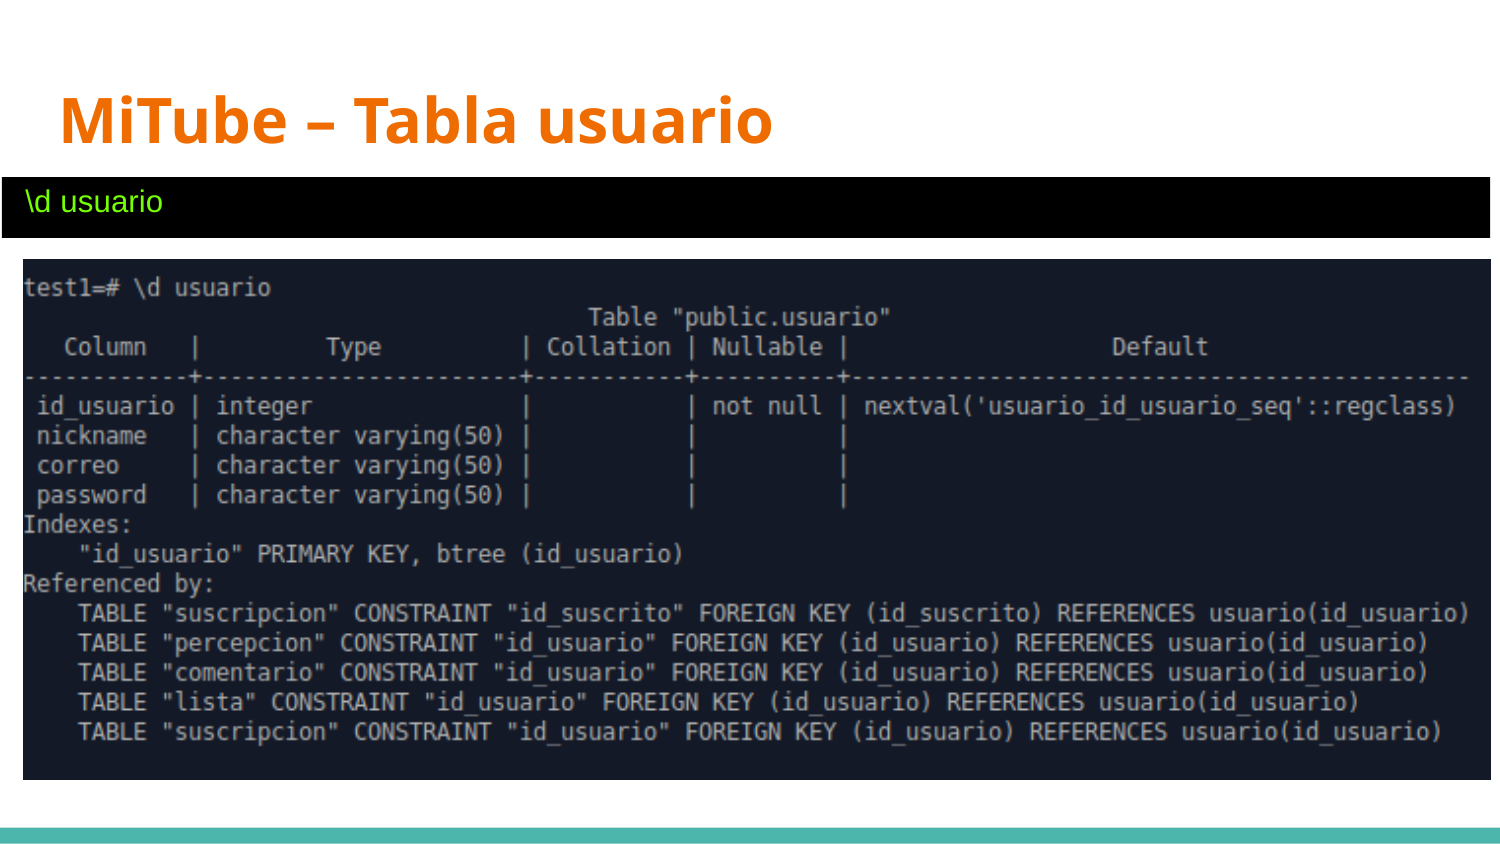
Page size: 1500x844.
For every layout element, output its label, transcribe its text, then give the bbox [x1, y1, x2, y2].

text_box \d usuario [1, 177, 1491, 238]
title MiTube – Tabla usuario [43, 61, 1441, 177]
picture [23, 259, 1491, 780]
